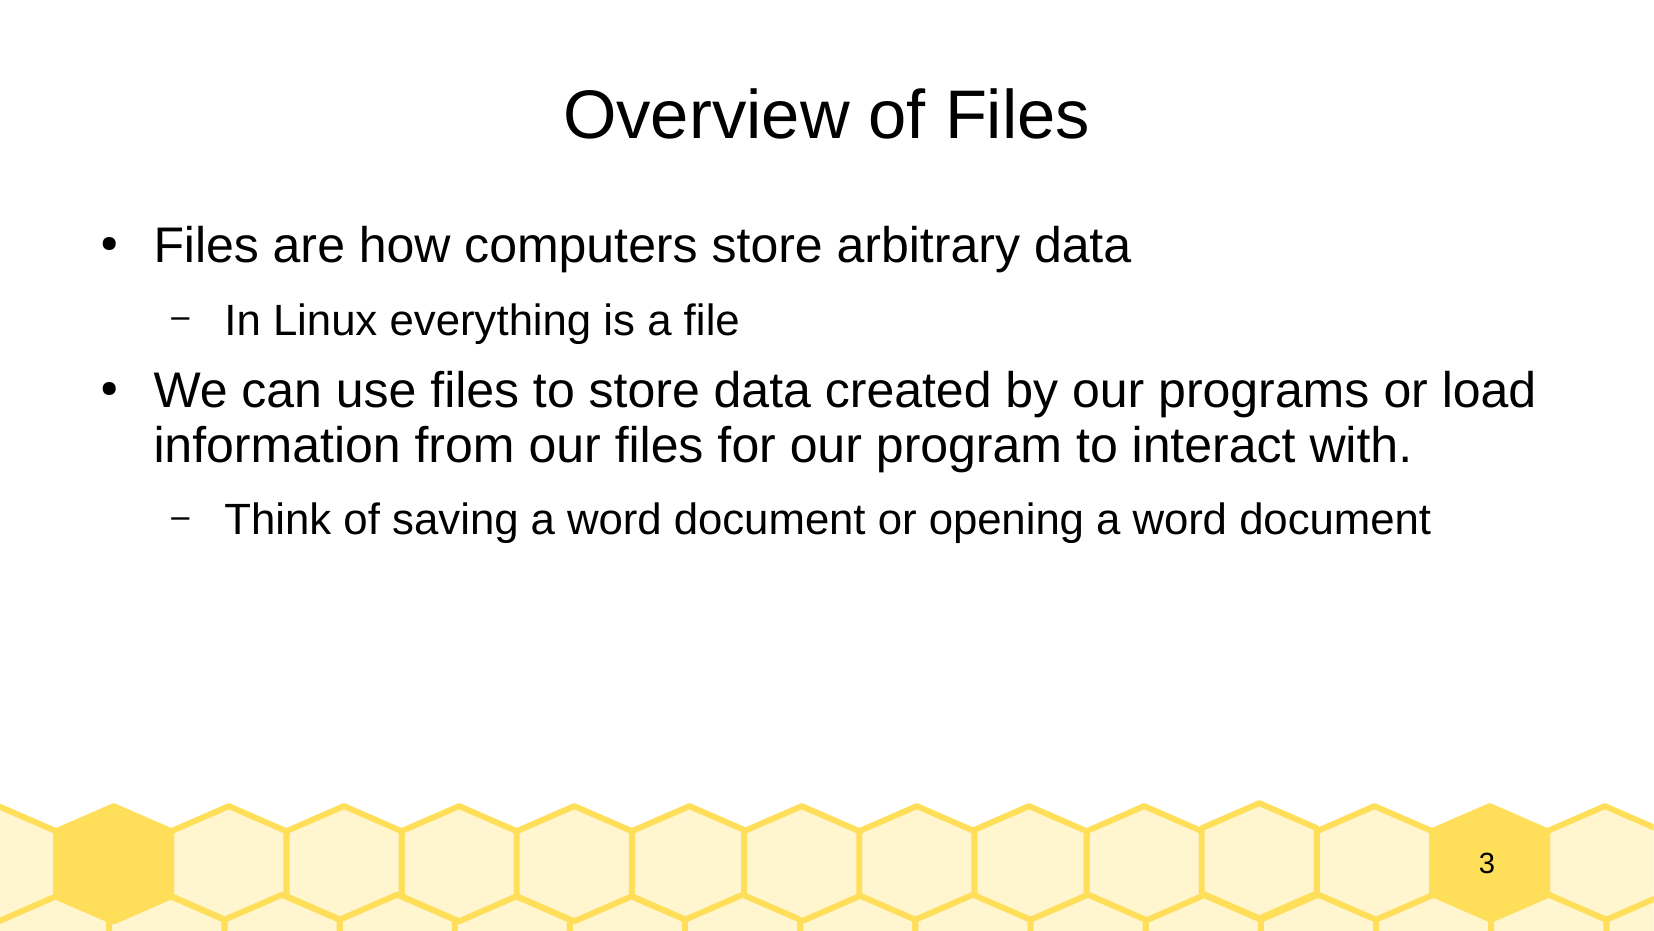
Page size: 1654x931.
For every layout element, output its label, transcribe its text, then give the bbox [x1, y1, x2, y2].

title Overview of Files [82, 37, 1571, 193]
list Files are how computers store arbitrary data In Linux everything is a file We can use files to store data created by our programs or load information from our files for our program to interact with. Think of saving a word document or opening a word document [82, 217, 1571, 758]
